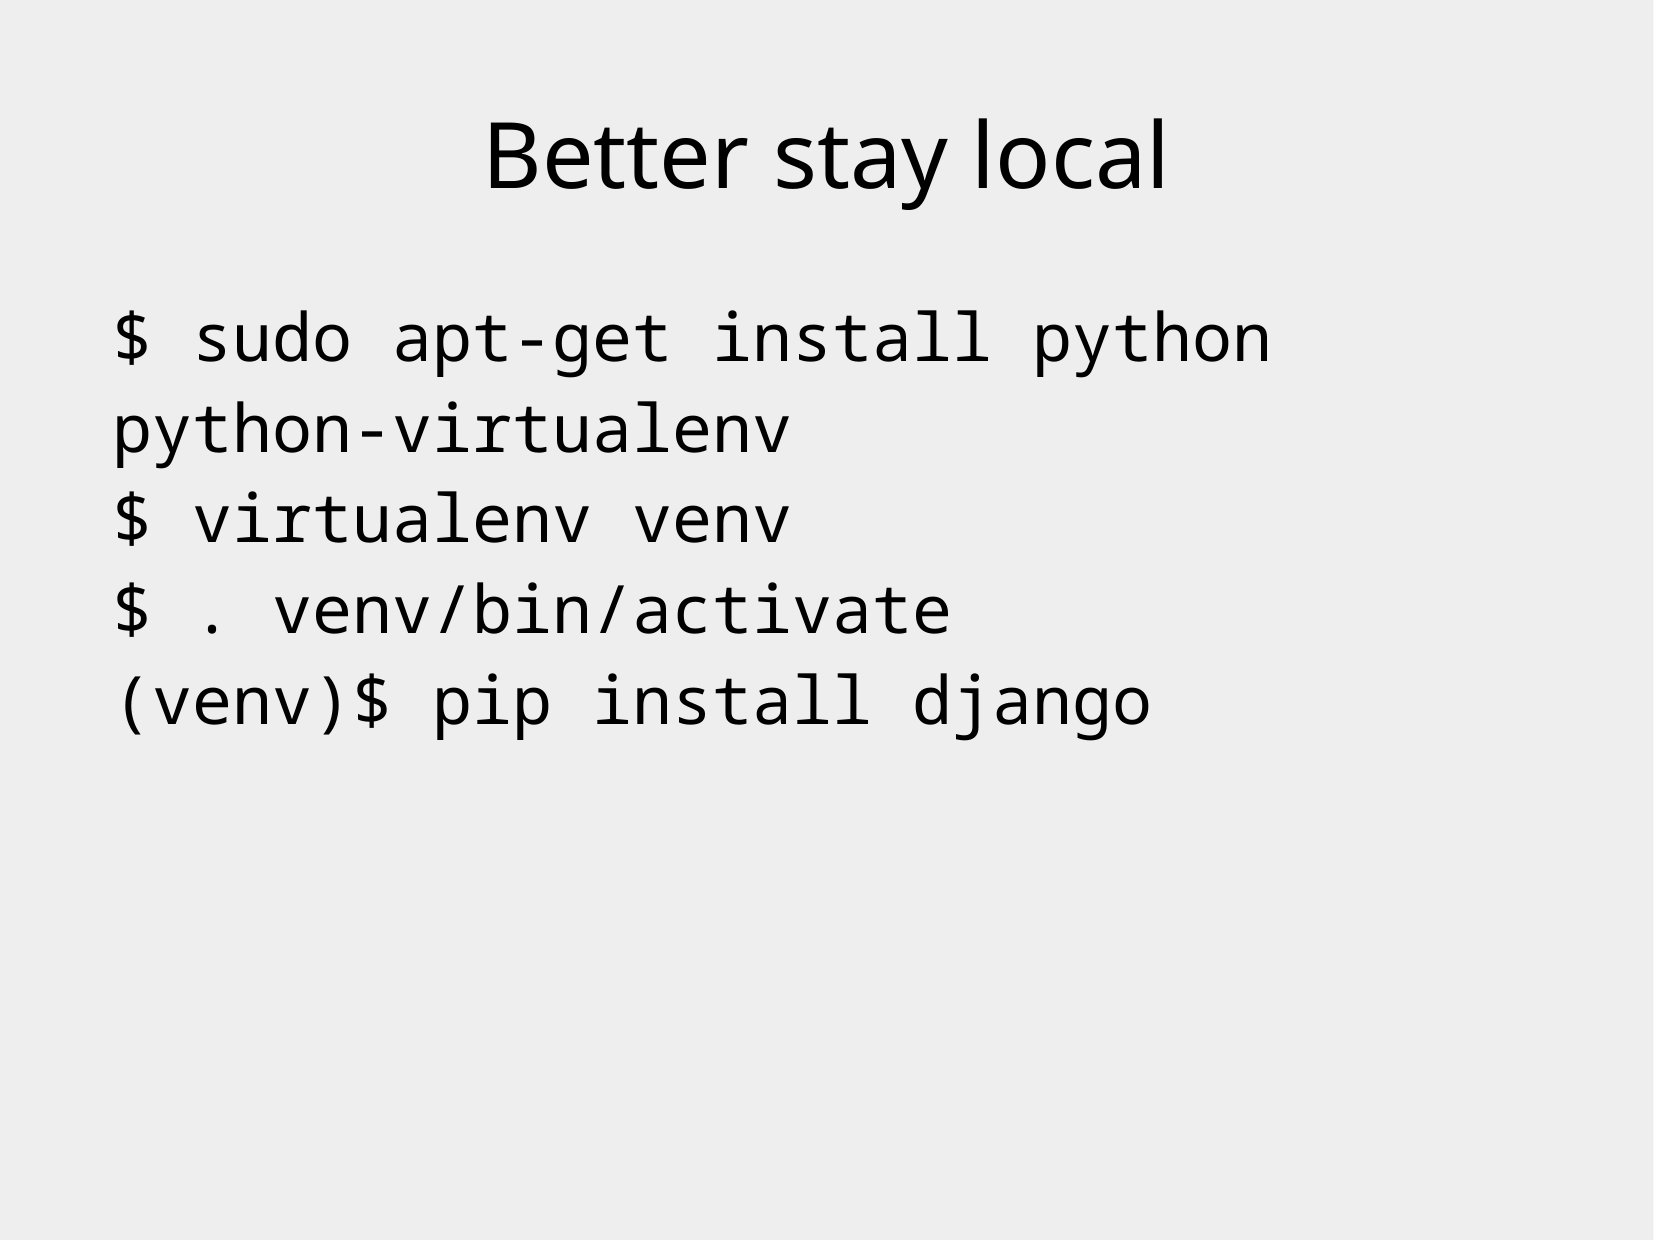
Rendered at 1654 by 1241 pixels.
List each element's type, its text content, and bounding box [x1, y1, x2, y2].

title Better stay local [82, 49, 1571, 257]
list $ sudo apt-get install python python-virtualenv $ virtualenv venv $ . venv/bin/activate (venv)$ pip install django [82, 290, 1571, 1010]
